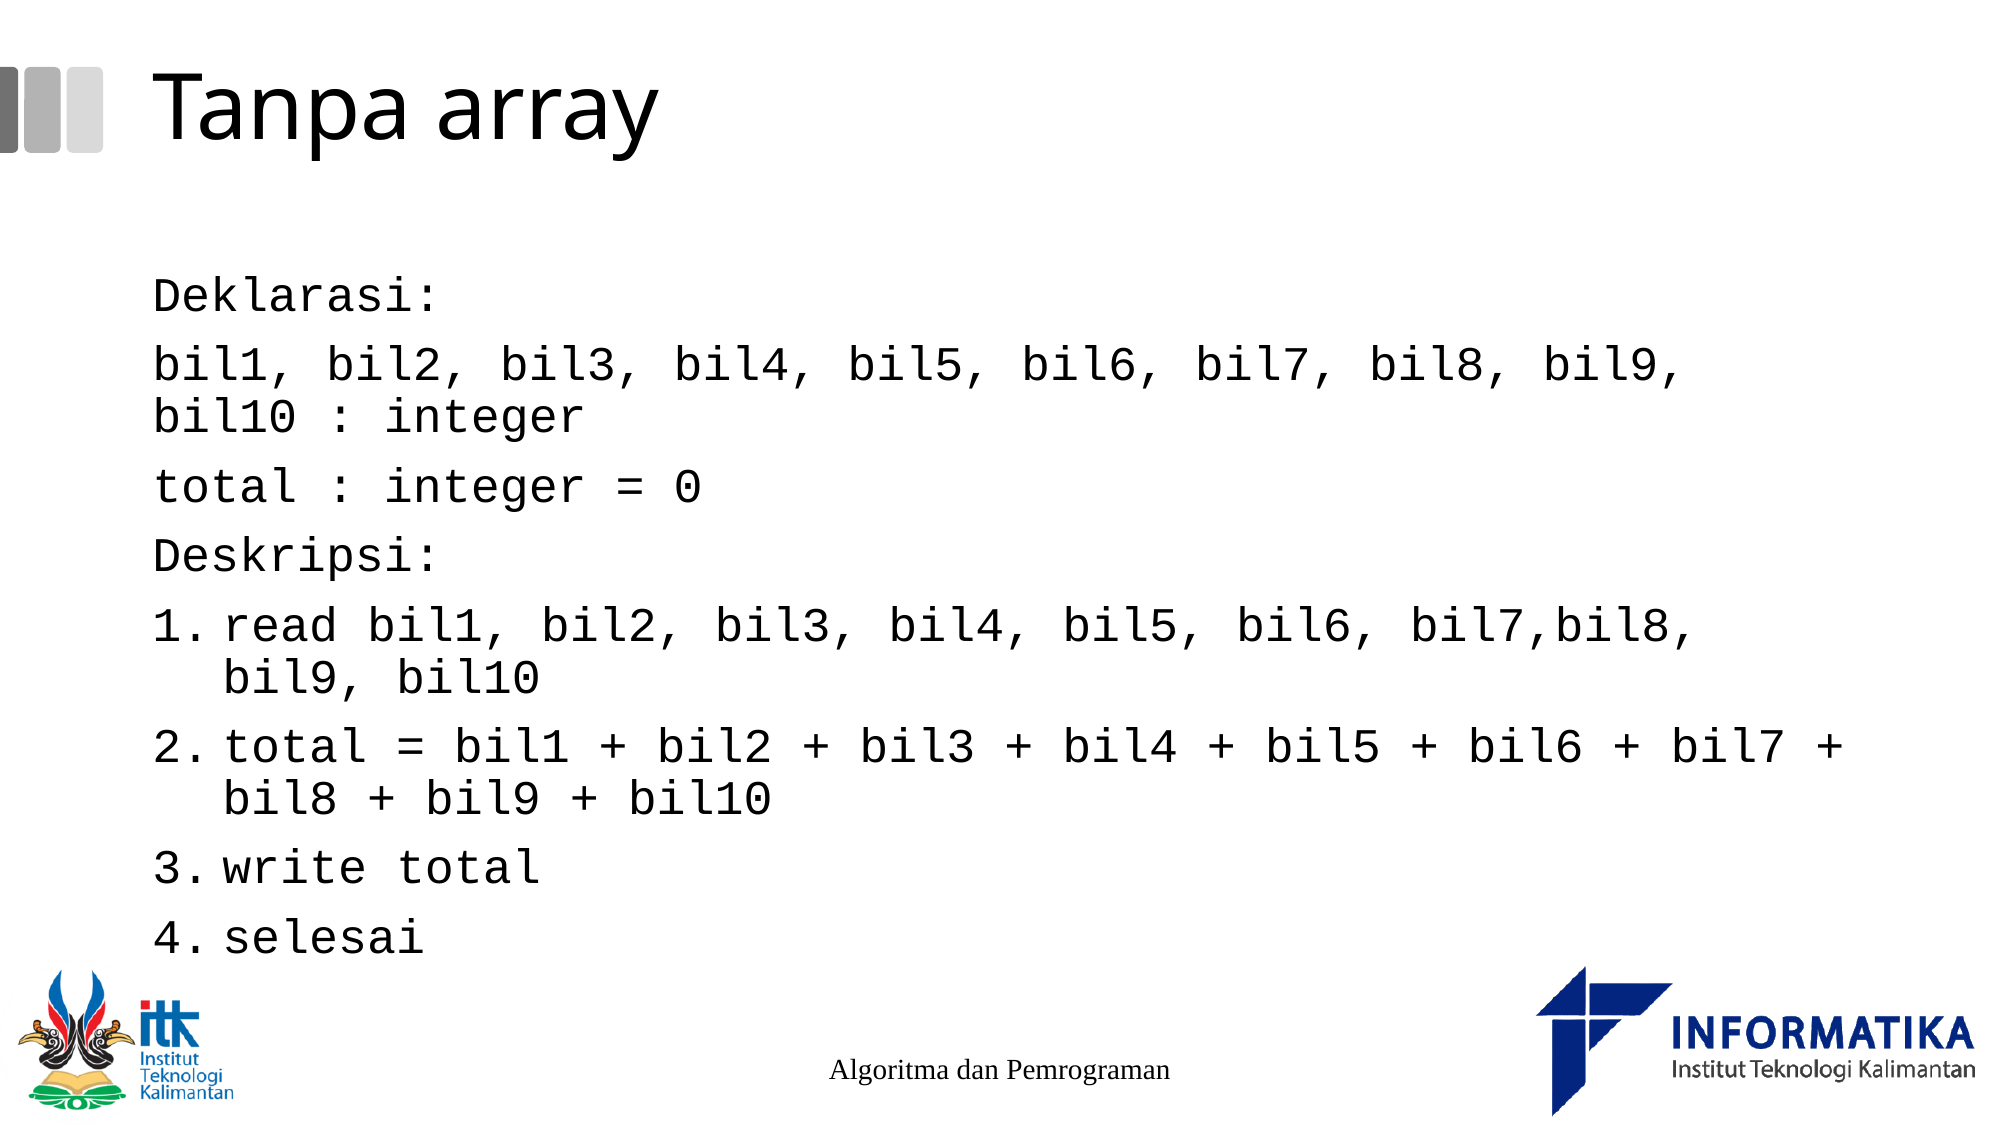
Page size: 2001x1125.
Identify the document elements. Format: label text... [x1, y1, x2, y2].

picture [1534, 965, 1976, 1118]
title Tanpa array [137, 1, 1863, 219]
picture [0, 935, 252, 1125]
list Deklarasi: bil1, bil2, bil3, bil4, bil5, bil6, bil7, bil8, bil9, bil10 : integer total : integer = 0 Deskripsi: read bil1, bil2, bil3, bil4, bil5, bil6, bil7,bil8, bil9, bil10 total = bil1 + bil2 + bil3 + bil4 + bil5 + bil6 + bil7 + bil8 + bil9 + bil10 write total selesai [137, 262, 1863, 977]
